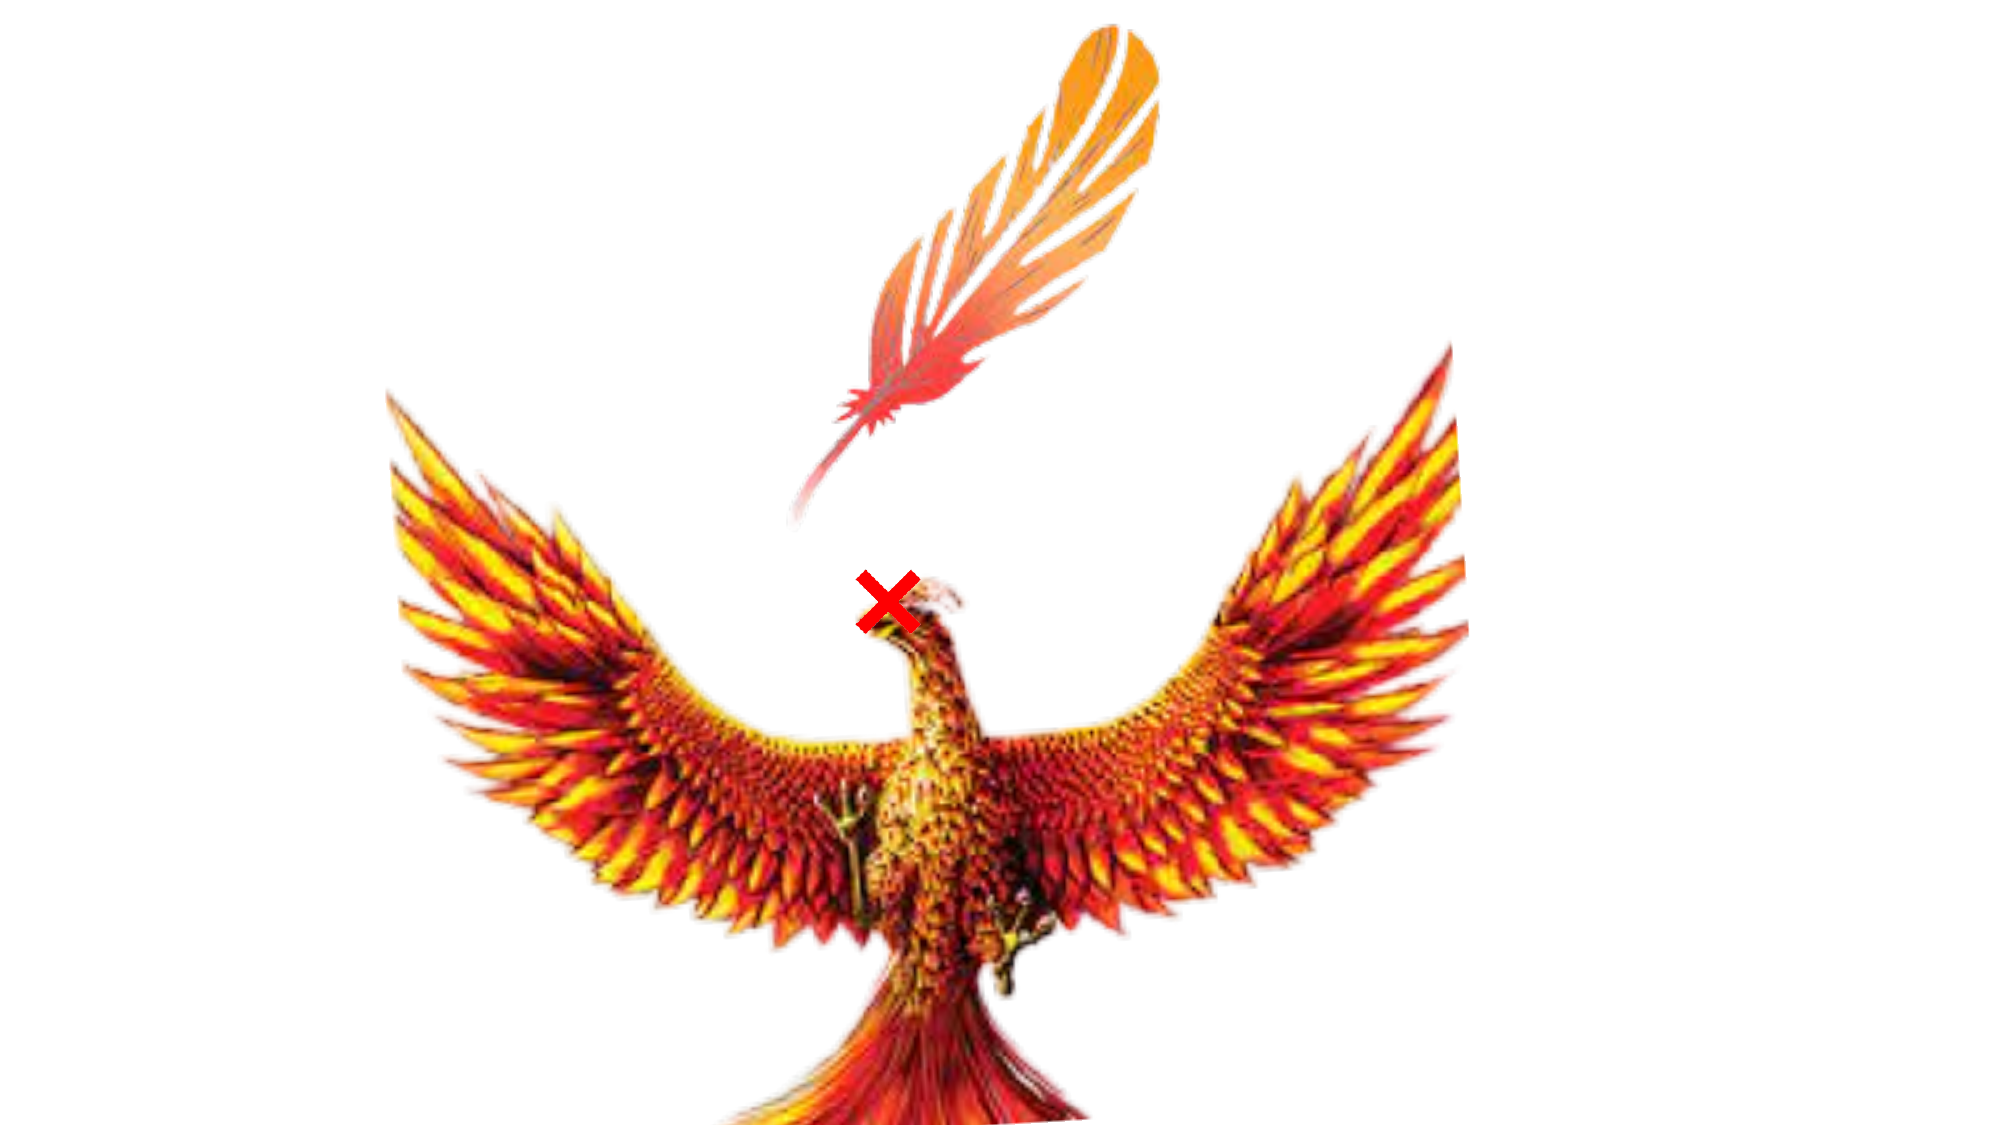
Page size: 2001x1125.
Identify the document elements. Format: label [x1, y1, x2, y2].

picture [384, 0, 1495, 1125]
